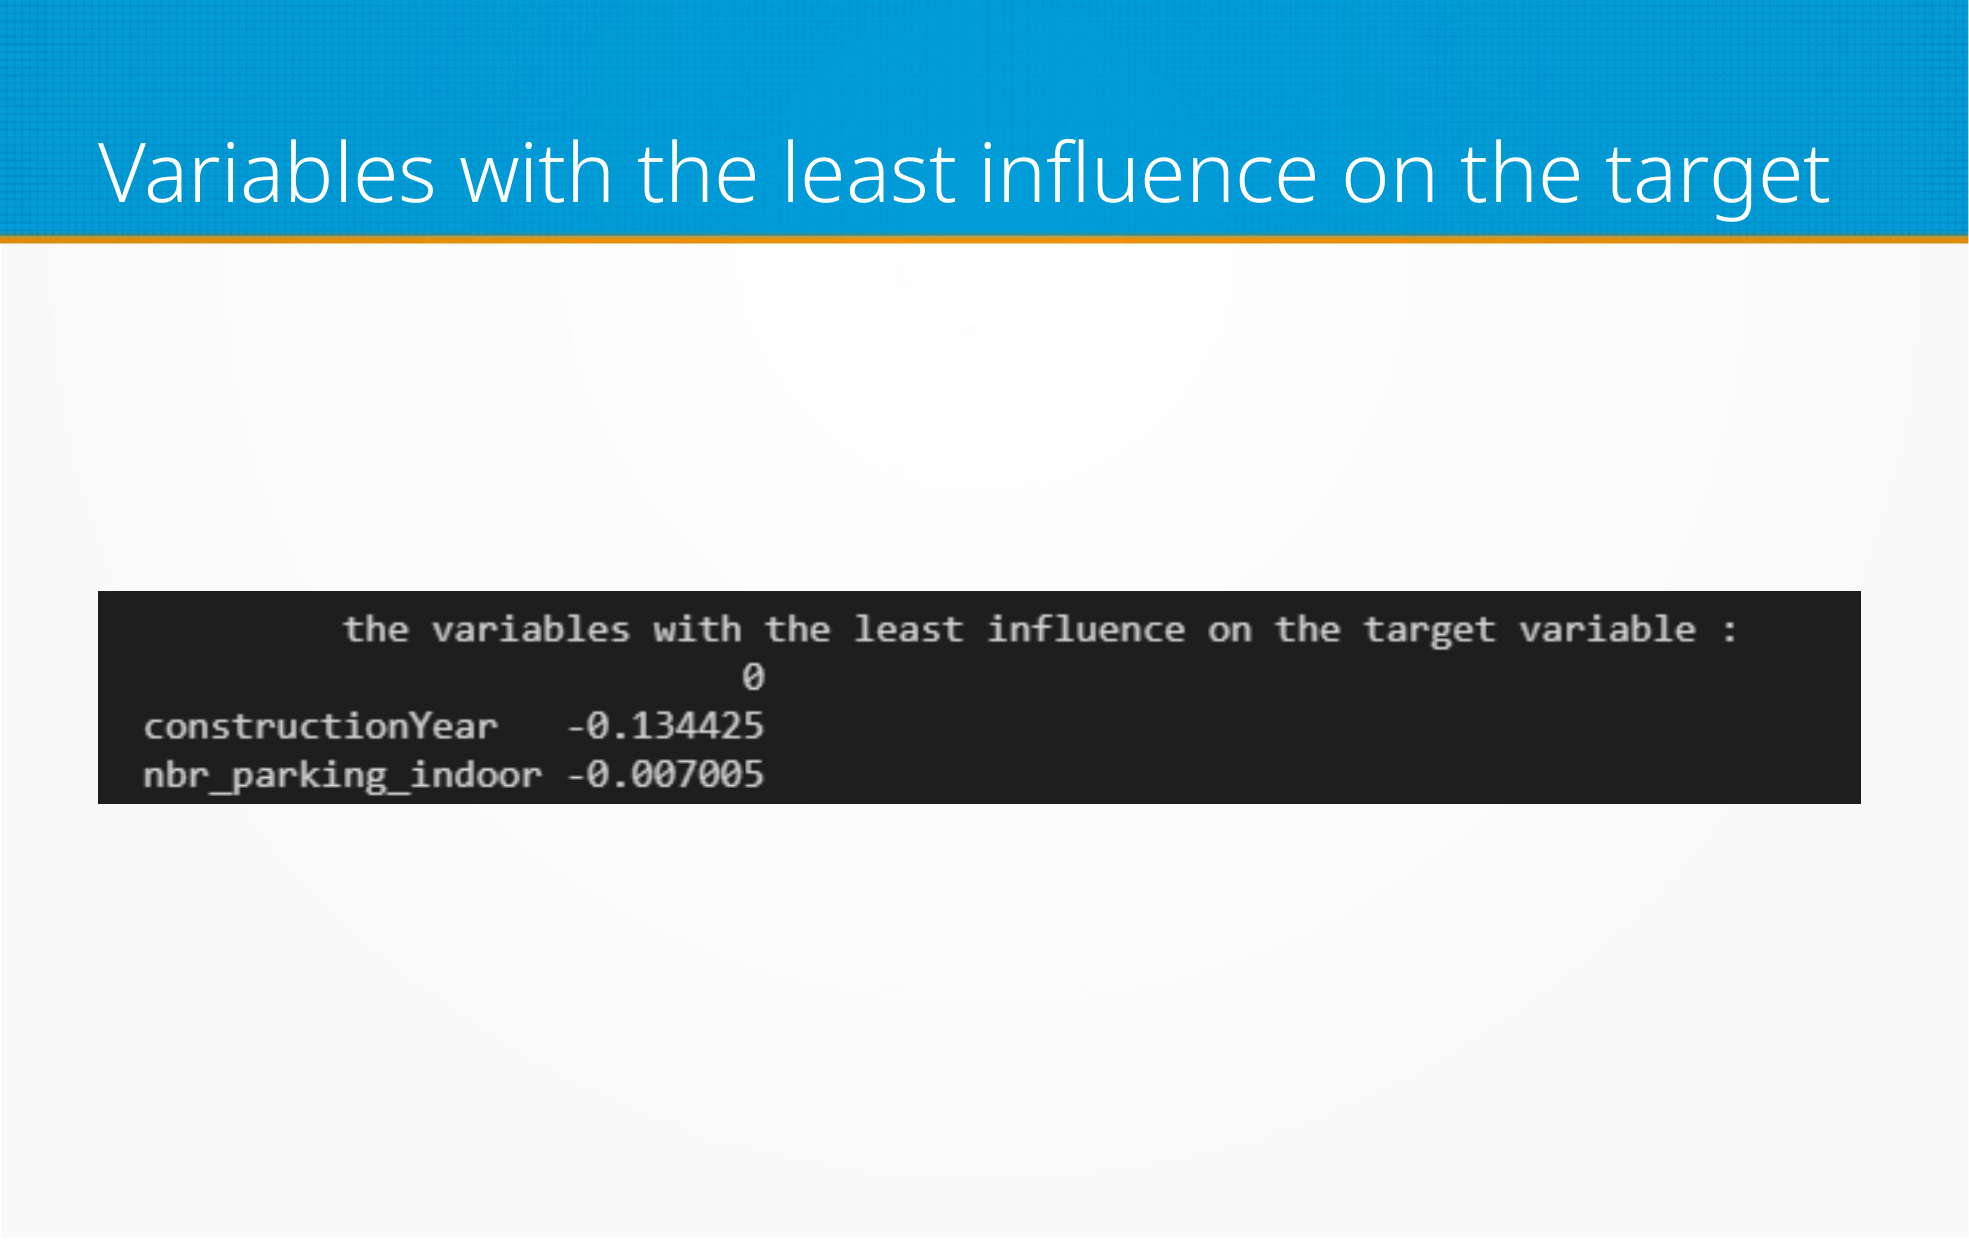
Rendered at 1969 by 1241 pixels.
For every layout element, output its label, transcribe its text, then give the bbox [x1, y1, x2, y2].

title Variables with the least influence on the target [98, 19, 1870, 227]
picture [0, 233, 1969, 1241]
